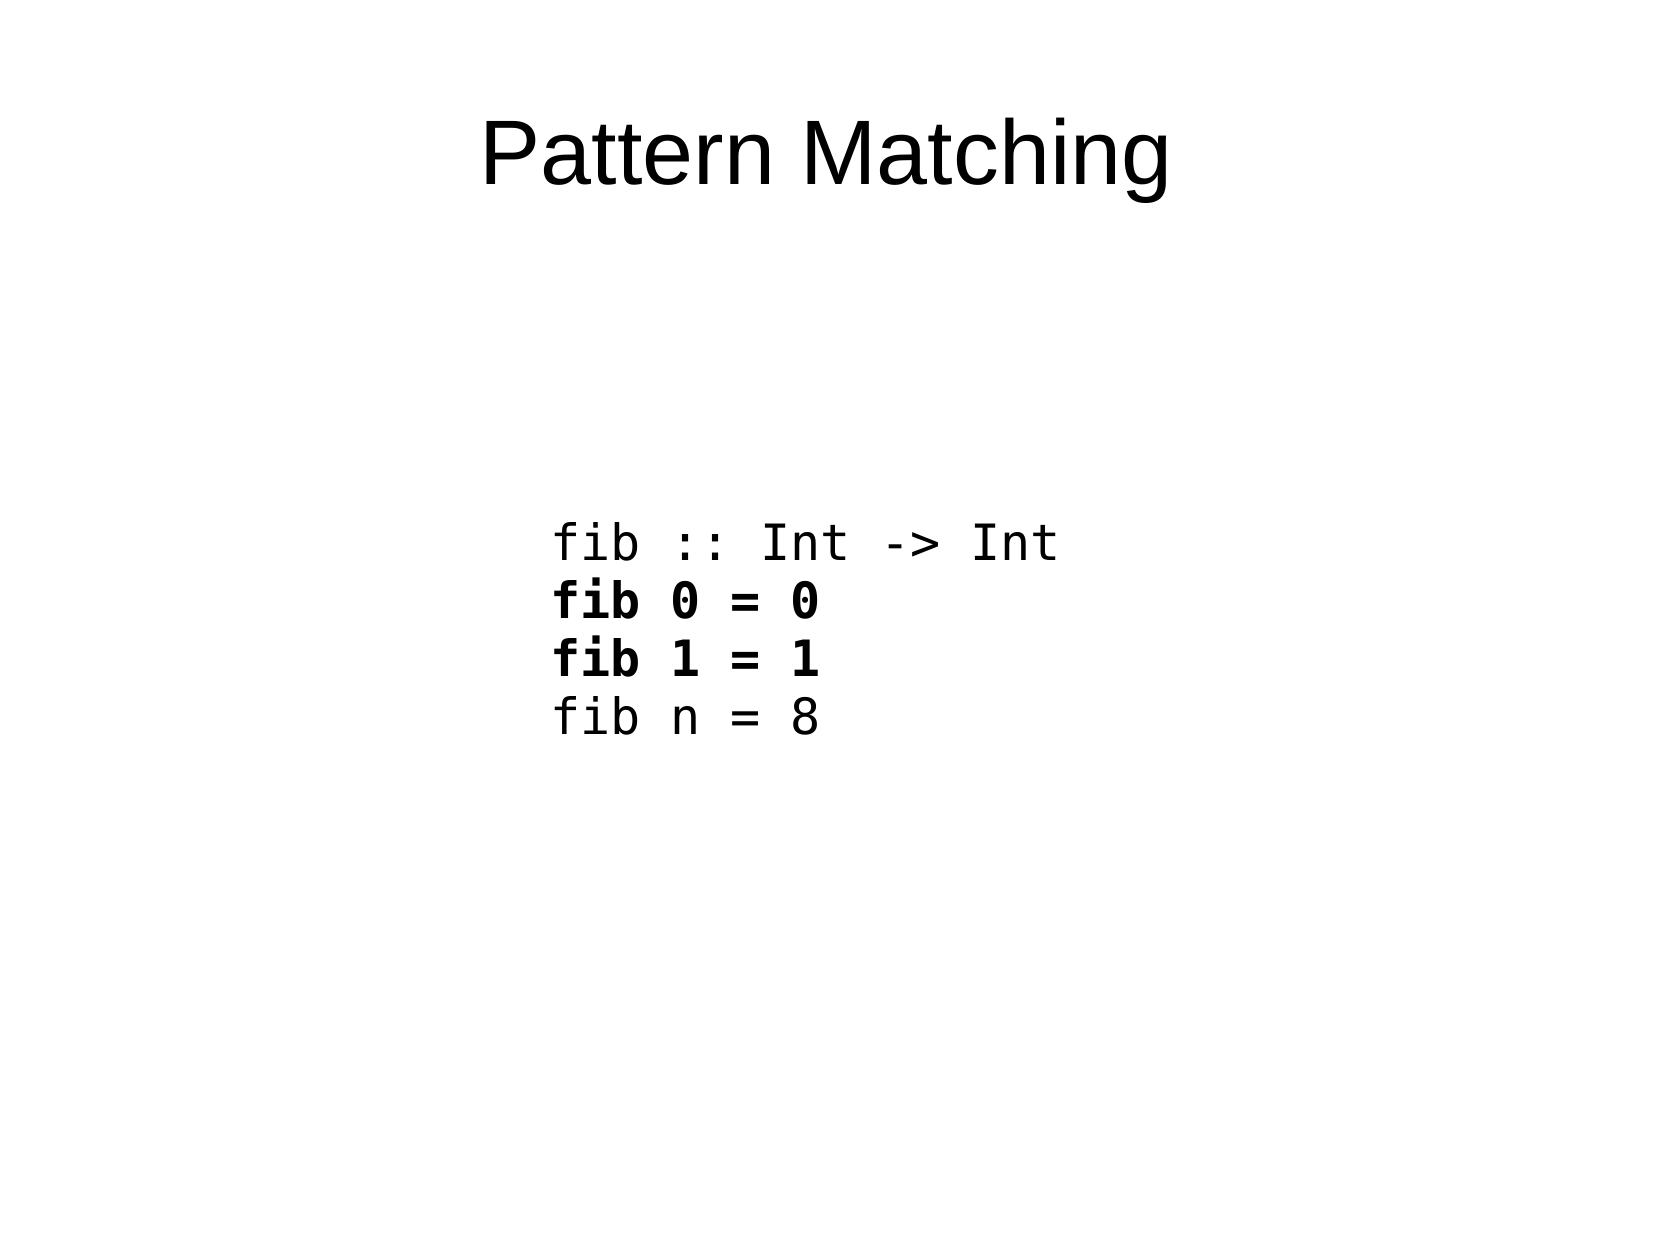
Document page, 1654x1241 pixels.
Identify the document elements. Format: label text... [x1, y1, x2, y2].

title Pattern Matching [82, 49, 1571, 257]
text_box fib :: Int -> Int fib 0 = 0 fib 1 = 1 fib n = 8 [536, 506, 1137, 755]
